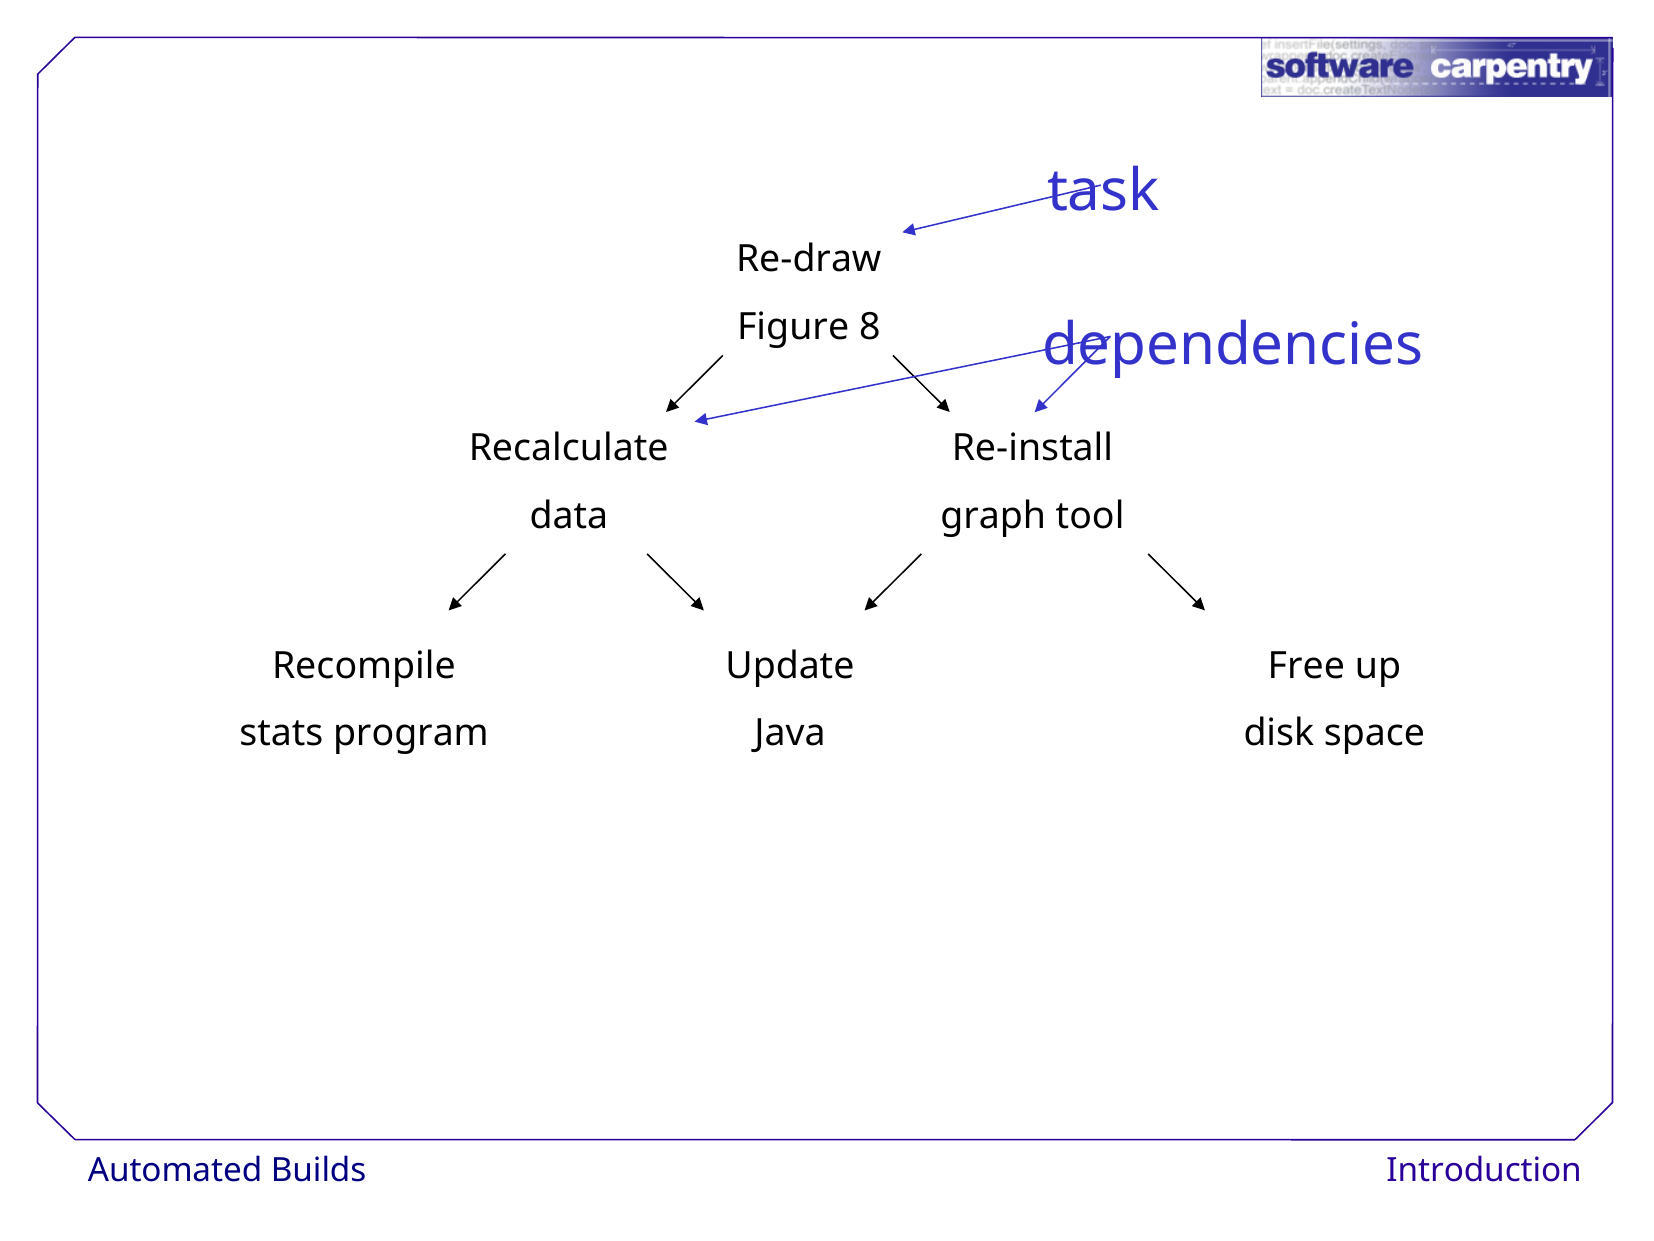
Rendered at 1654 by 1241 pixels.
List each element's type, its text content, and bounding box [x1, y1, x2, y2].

picture [1261, 39, 1613, 97]
text_box Recompile stats program [149, 610, 579, 762]
text_box Re-install graph tool [850, 393, 1215, 544]
text_box task [1032, 109, 1325, 231]
text_box task [1075, 195, 1090, 206]
text_box Update Java [635, 610, 945, 762]
text_box Re-draw Figure 8 [646, 204, 972, 355]
text_box Recalculate data [379, 393, 759, 544]
text_box dependencies [1027, 263, 1589, 384]
text_box Free up disk space [1153, 610, 1516, 762]
text_box dependencies [1027, 344, 1084, 384]
